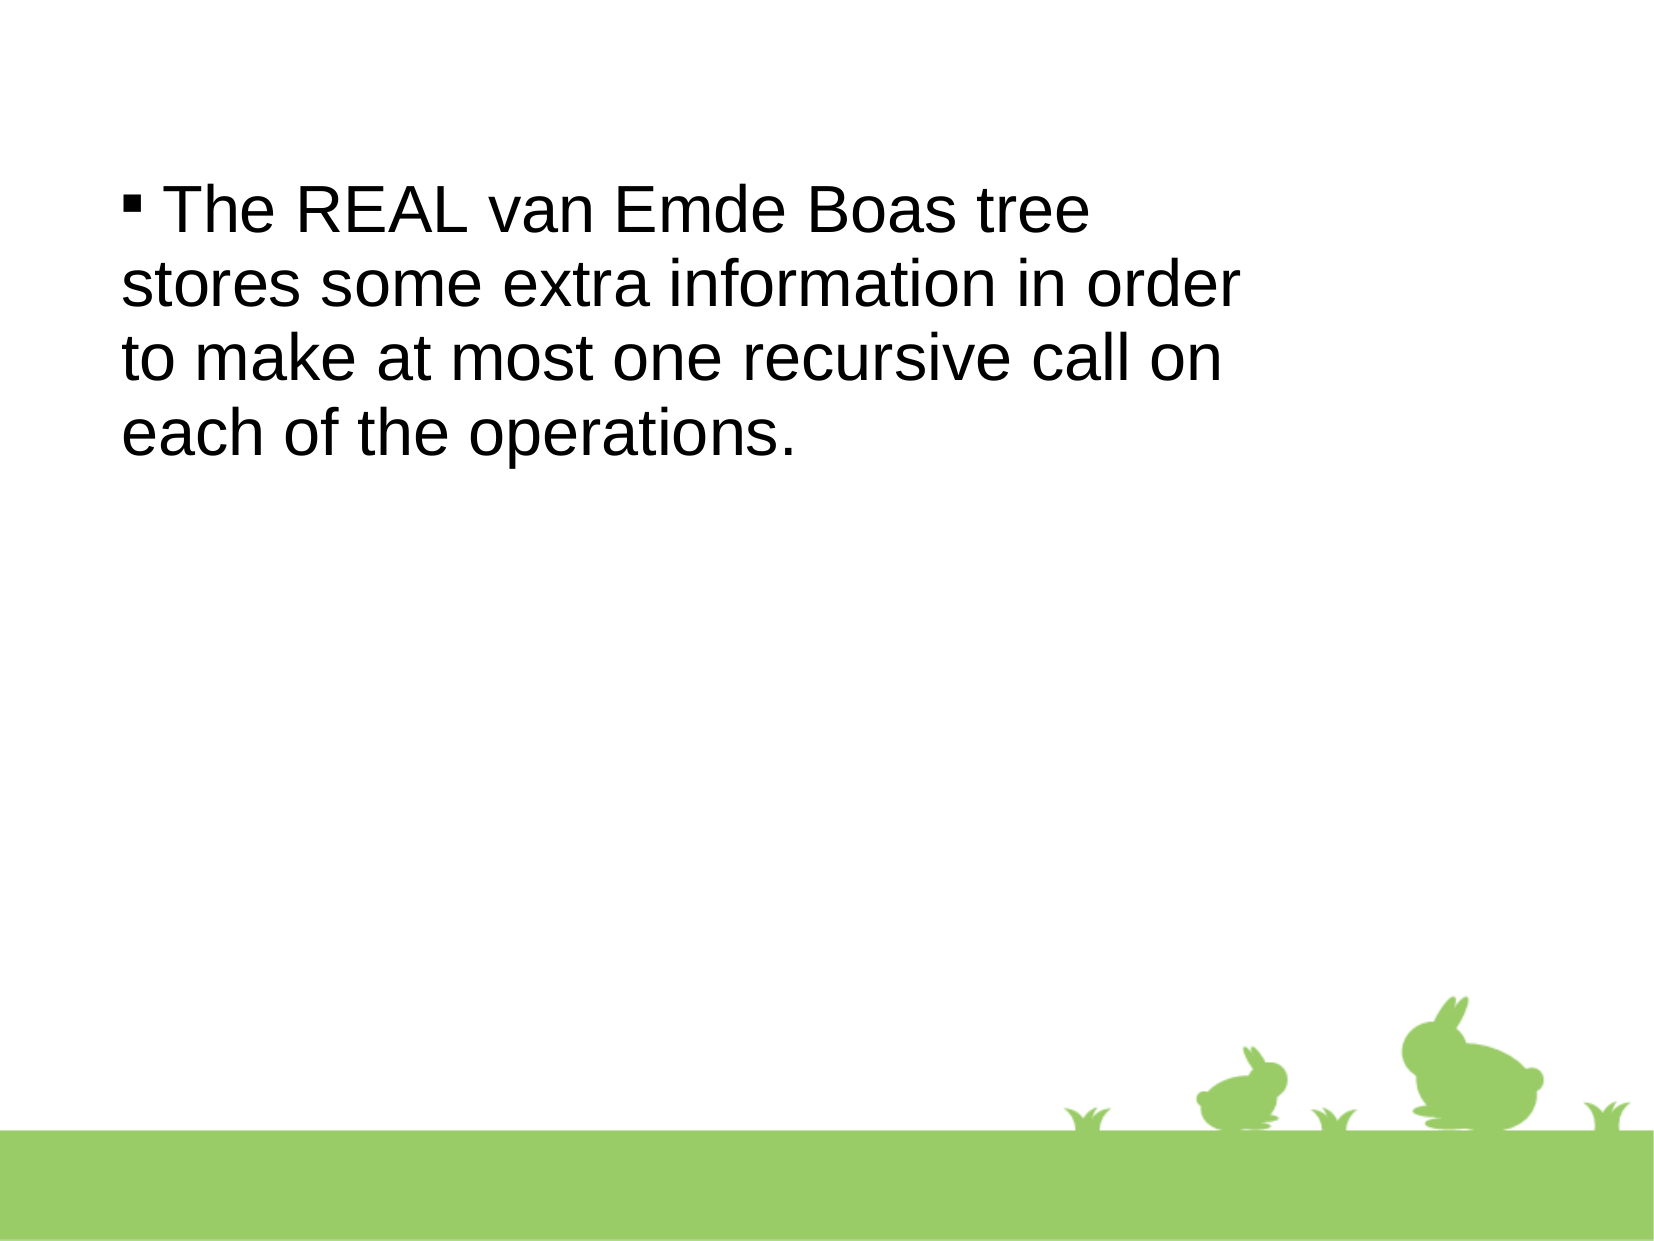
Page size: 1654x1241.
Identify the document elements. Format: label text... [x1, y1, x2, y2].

picture [0, 0, 1654, 1241]
text_box The REAL van Emde Boas tree stores some extra information in order to make at most one recursive call on each of the operations. [106, 165, 1277, 688]
